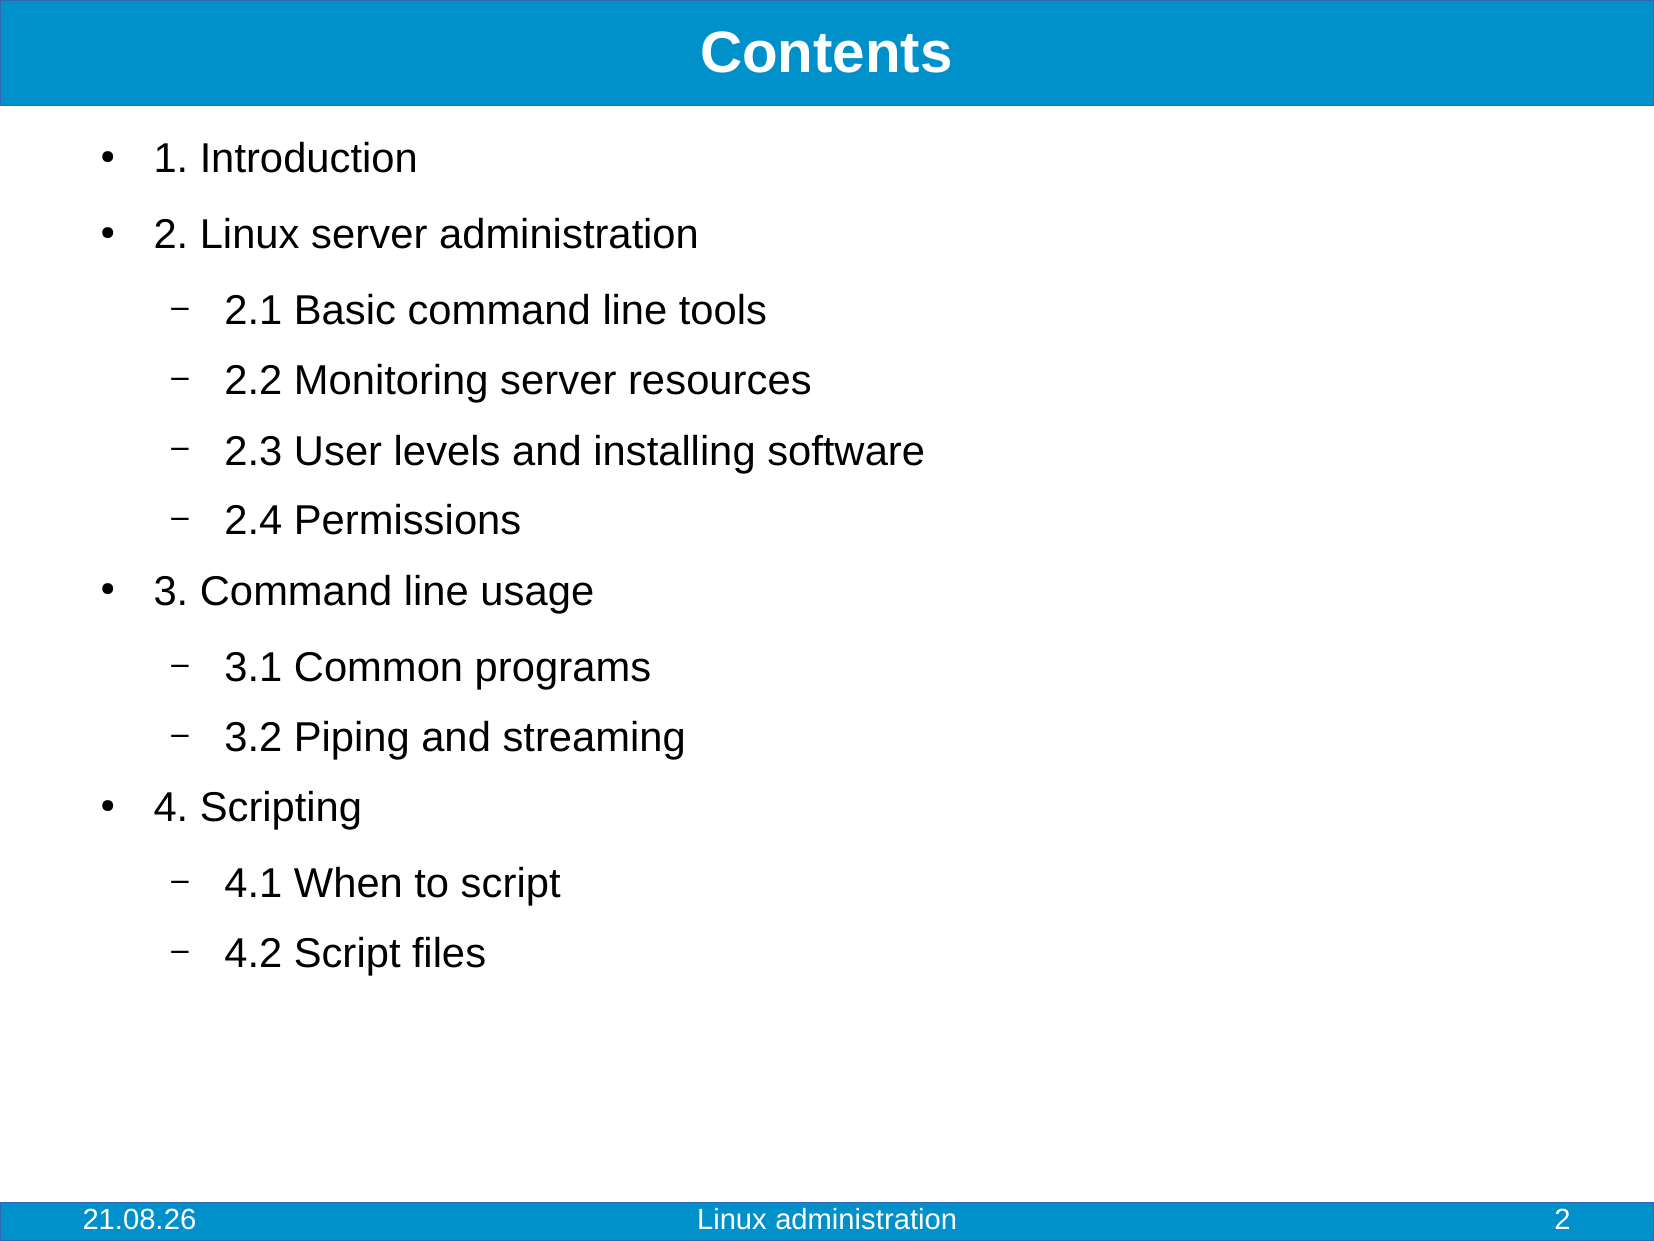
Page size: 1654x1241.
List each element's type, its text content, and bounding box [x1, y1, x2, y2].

title Contents [0, 0, 1654, 106]
list 1. Introduction 2. Linux server administration 2.1 Basic command line tools 2.2 Monitoring server resources 2.3 User levels and installing software 2.4 Permissions 3. Command line usage 3.1 Common programs 3.2 Piping and streaming 4. Scripting 4.1 When to script 4.2 Script files [82, 135, 1571, 1171]
